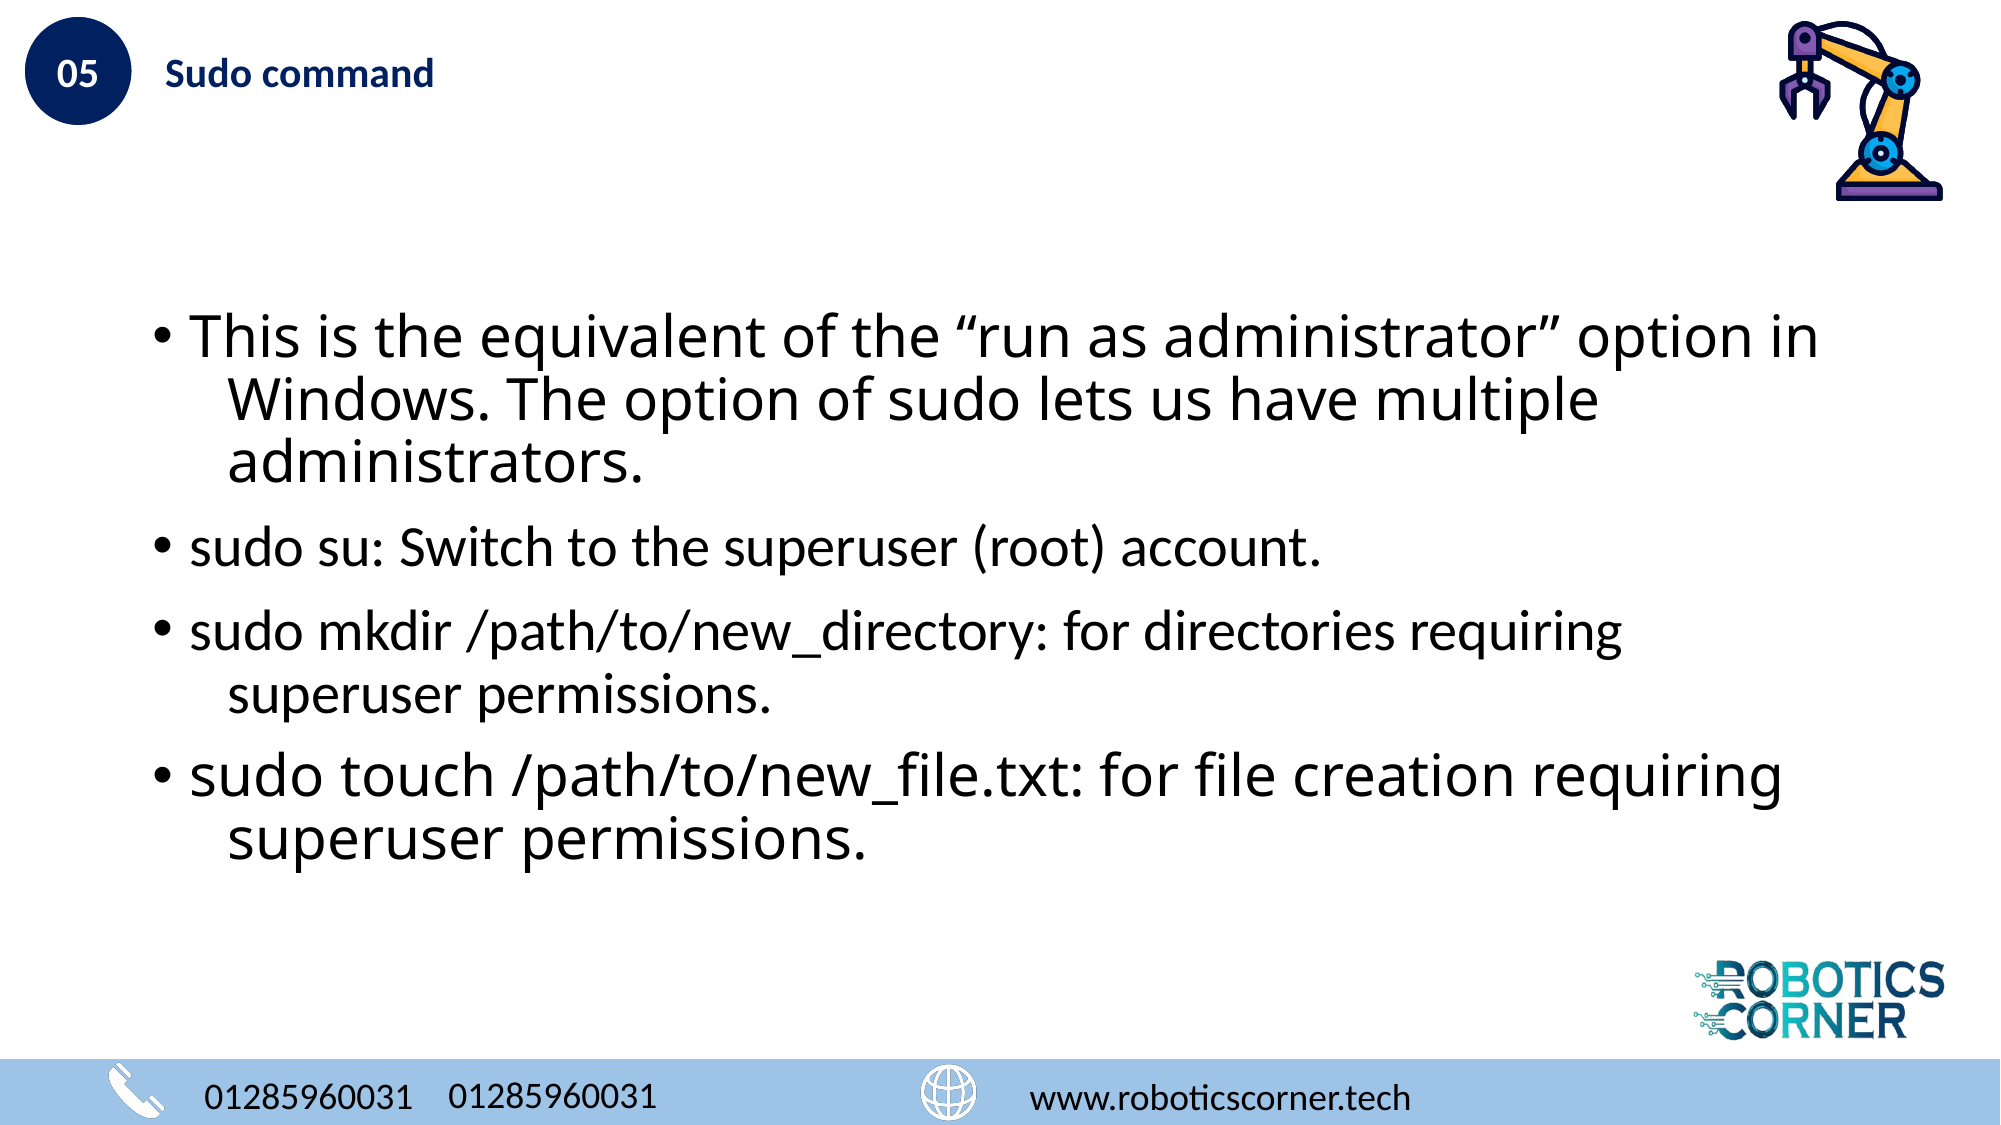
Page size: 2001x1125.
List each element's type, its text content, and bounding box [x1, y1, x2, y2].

picture [915, 1059, 981, 1125]
picture [103, 1057, 170, 1124]
picture [1771, 21, 1951, 201]
picture [1680, 859, 1953, 1125]
text_box 05 [22, 14, 134, 128]
list This is the equivalent of the “run as administrator” option in Windows. The option of sudo lets us have multiple administrators. sudo su: Switch to the superuser (root) account. sudo mkdir /path/to/new_directory: for directories requiring superuser permissions. sudo touch /path/to/new_file.txt: for file creation requiring superuser permissions. [137, 299, 1863, 920]
text_box Sudo command [150, 38, 846, 104]
